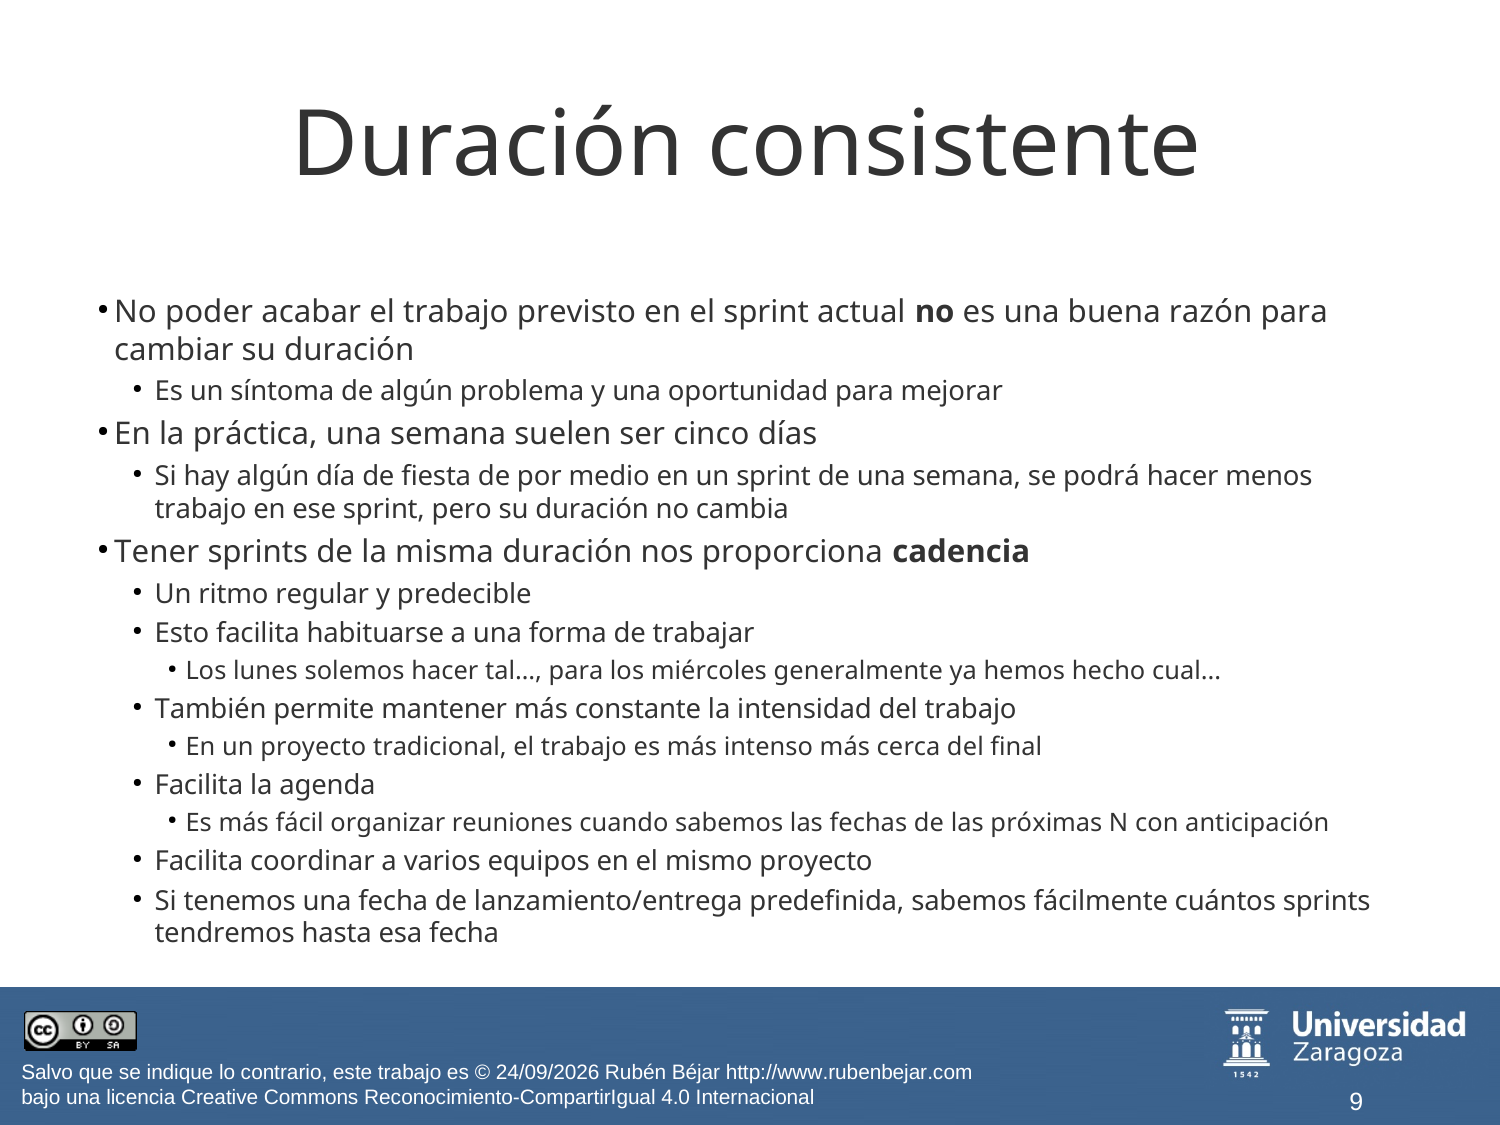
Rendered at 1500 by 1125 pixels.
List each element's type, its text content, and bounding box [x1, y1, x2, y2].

list No poder acabar el trabajo previsto en el sprint actual no es una buena razón para cambiar su duración Es un síntoma de algún problema y una oportunidad para mejorar En la práctica, una semana suelen ser cinco días Si hay algún día de fiesta de por medio en un sprint de una semana, se podrá hacer menos trabajo en ese sprint, pero su duración no cambia Tener sprints de la misma duración nos proporciona cadencia Un ritmo regular y predecible Esto facilita habituarse a una forma de trabajar Los lunes solemos hacer tal…, para los miércoles generalmente ya hemos hecho cual... También permite mantener más constante la intensidad del trabajo En un proyecto tradicional, el trabajo es más intenso más cerca del final Facilita la agenda Es más fácil organizar reuniones cuando sabemos las fechas de las próximas N con anticipación Facilita coordinar a varios equipos en el mismo proyecto Si tenemos una fecha de lanzamiento/entrega predefinida, sabemos fácilmente cuántos sprints tendremos hasta esa fecha [82, 283, 1418, 957]
picture [0, 987, 1500, 1125]
title Duración consistente [74, 21, 1420, 257]
